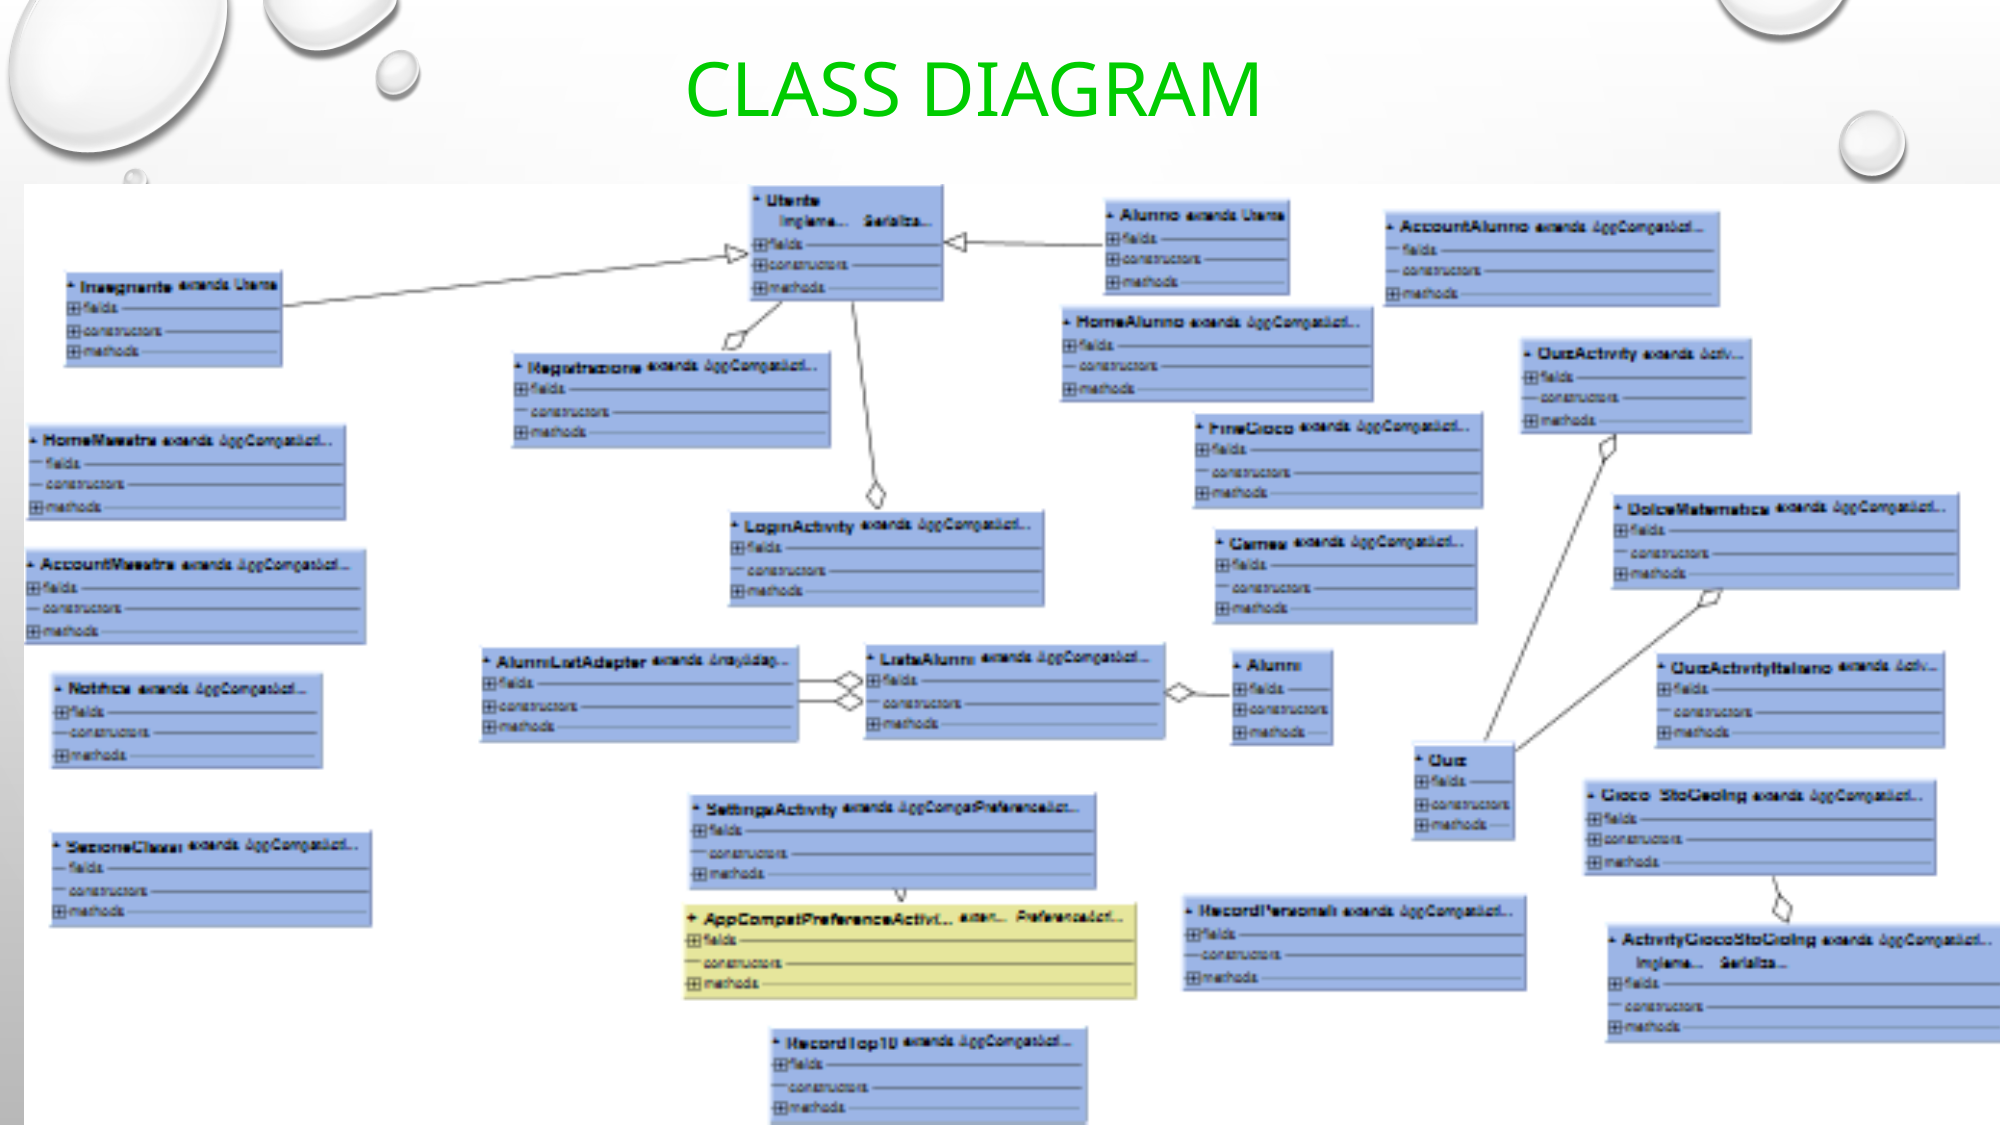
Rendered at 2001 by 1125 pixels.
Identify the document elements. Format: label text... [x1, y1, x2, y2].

title Class Diagram [124, 0, 1826, 184]
picture [24, 184, 2000, 1125]
